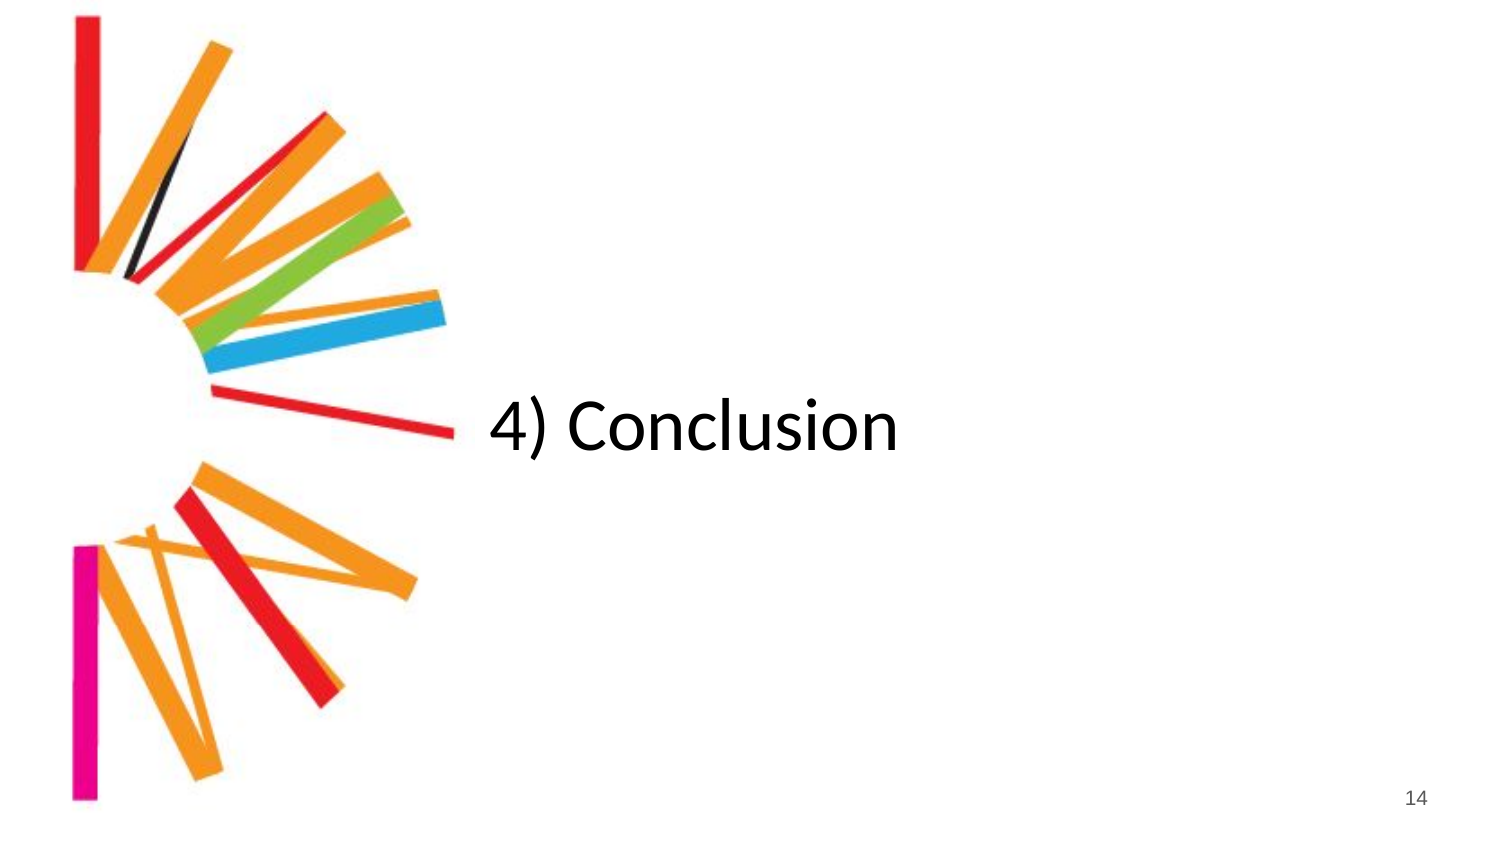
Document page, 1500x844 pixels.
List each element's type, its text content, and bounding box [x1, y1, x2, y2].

picture [0, 0, 475, 840]
text_box 14 [1389, 764, 1480, 830]
text_box 4) Conclusion [474, 360, 1480, 475]
